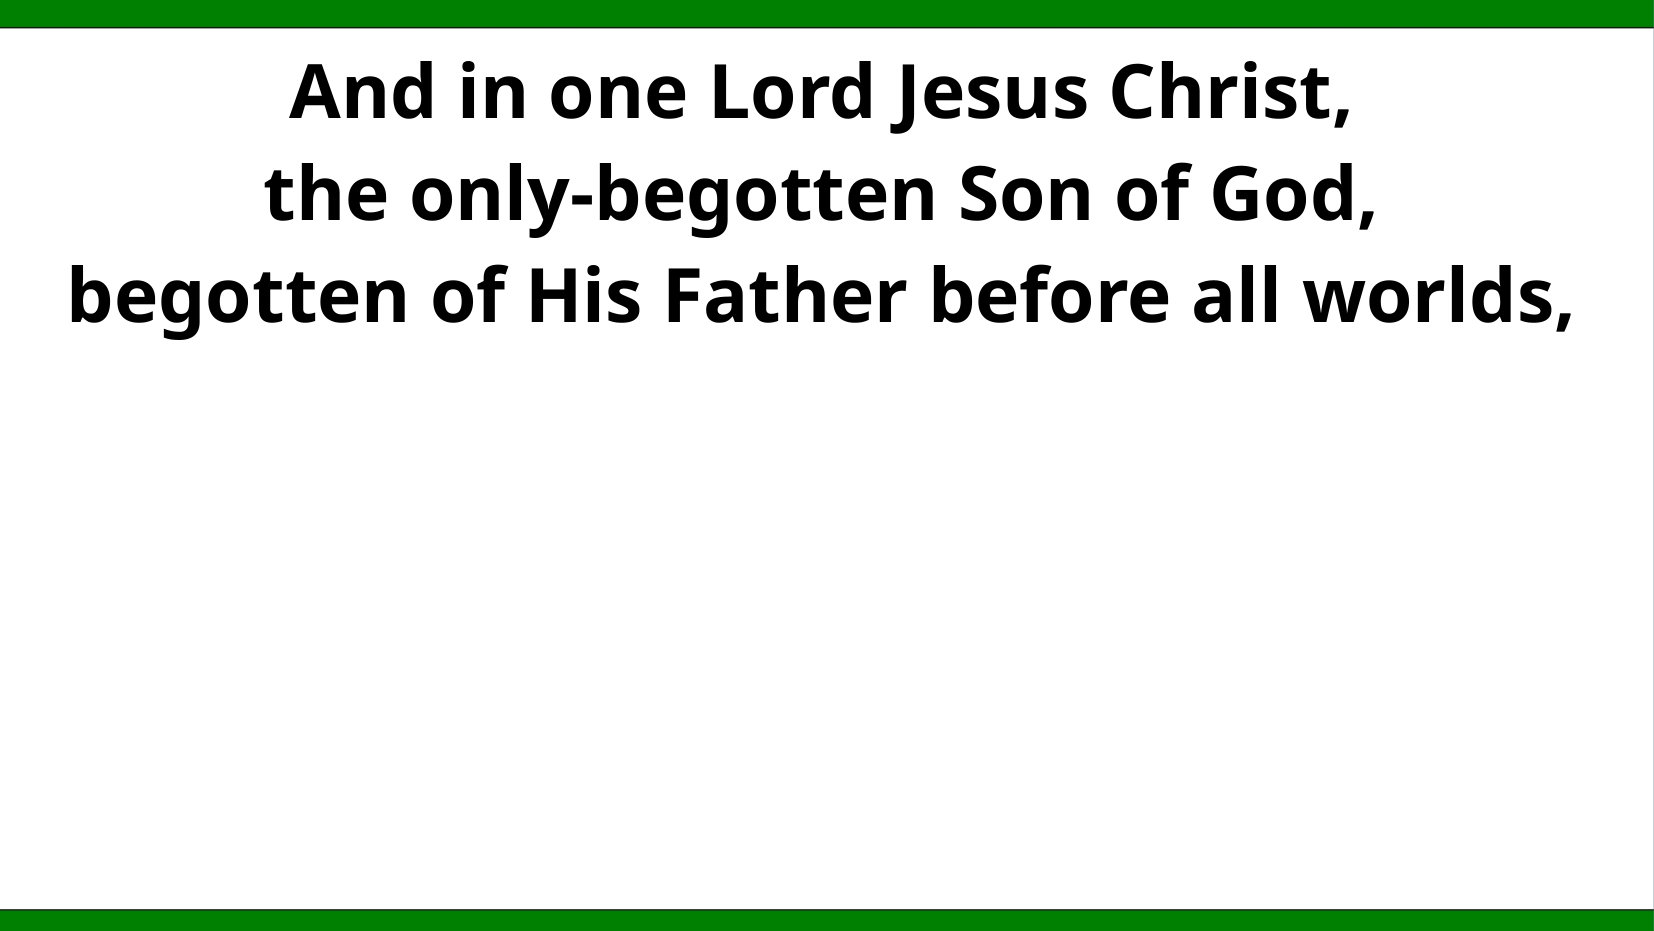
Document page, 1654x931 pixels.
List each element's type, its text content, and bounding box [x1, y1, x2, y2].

text_box And in one Lord Jesus Christ, the only-begotten Son of God, begotten of His Father before all worlds, [49, 30, 1595, 346]
picture [0, 0, 1654, 931]
